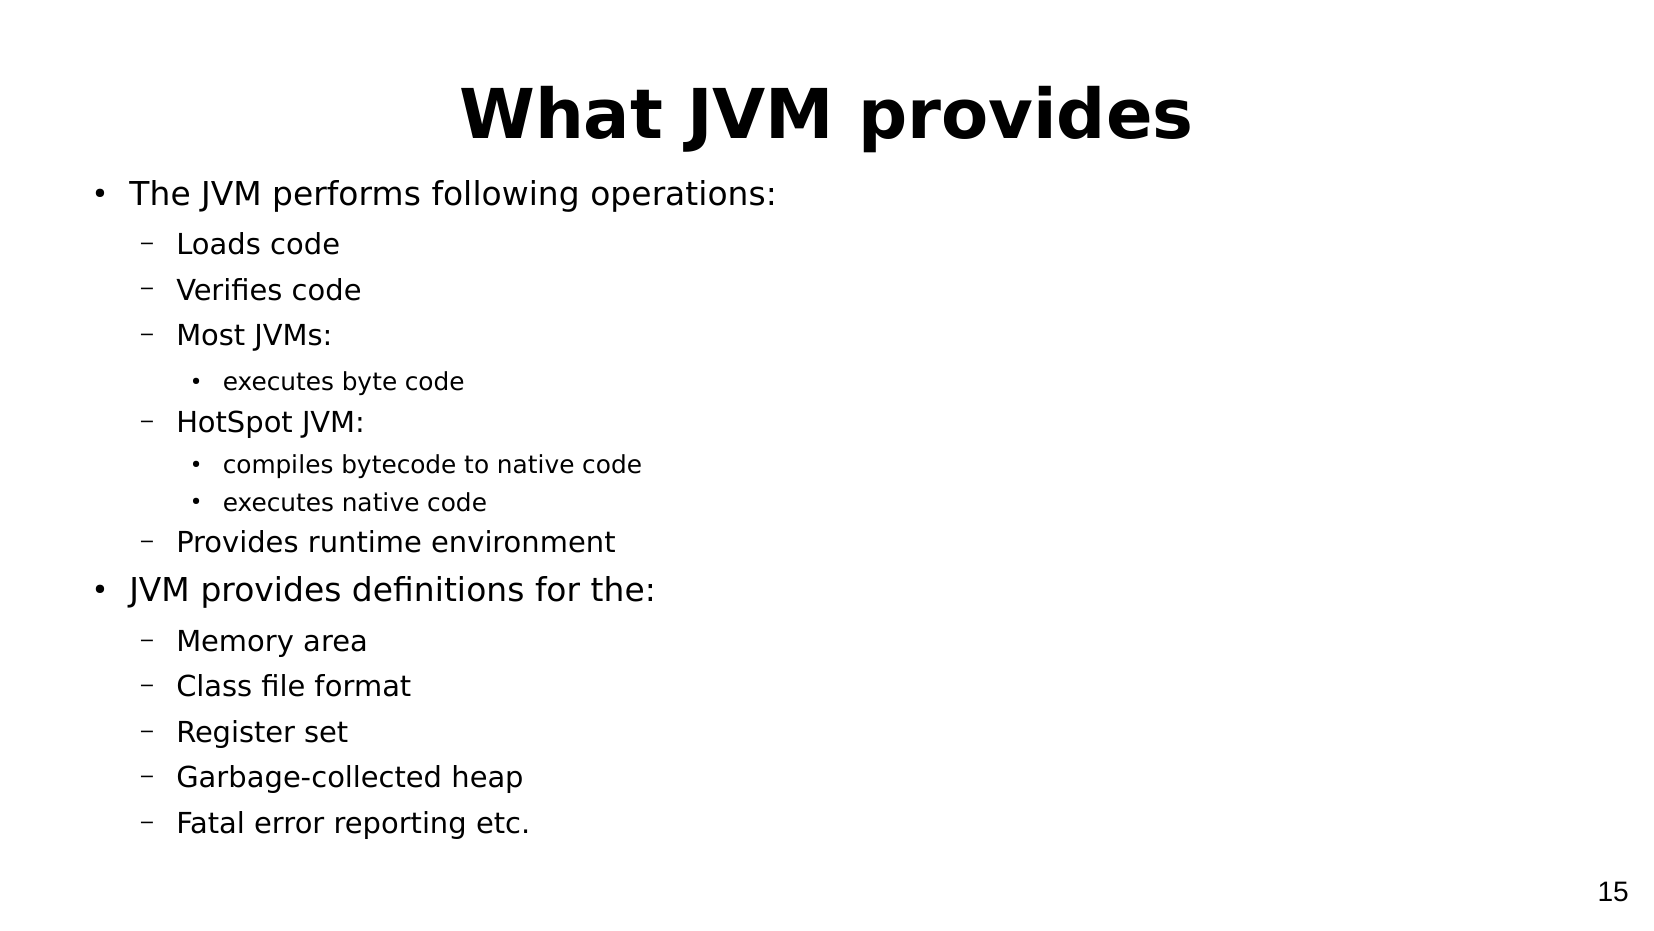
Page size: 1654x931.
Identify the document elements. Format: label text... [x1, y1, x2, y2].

title What JVM provides [82, 37, 1571, 174]
list The JVM performs following operations: Loads code Verifies code Most JVMs: executes byte code HotSpot JVM: compiles bytecode to native code executes native code Provides runtime environment JVM provides definitions for the: Memory area Class file format Register set Garbage-collected heap Fatal error reporting etc. [82, 174, 1608, 844]
